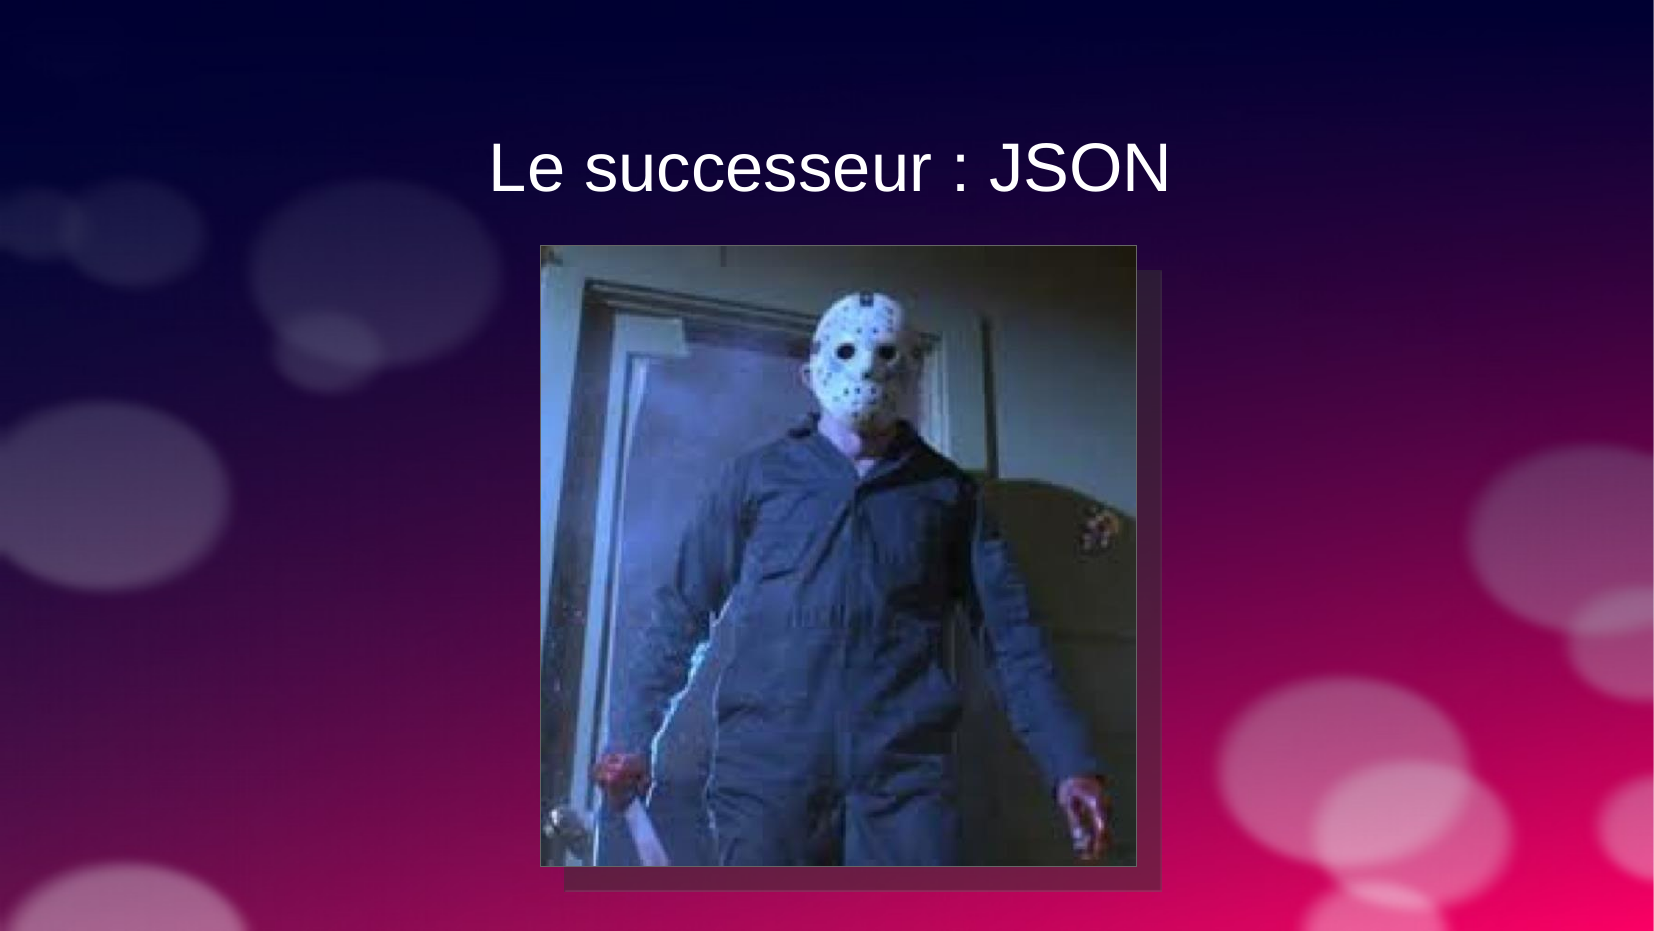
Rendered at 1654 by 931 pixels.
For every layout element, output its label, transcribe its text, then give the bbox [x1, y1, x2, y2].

picture [0, 0, 1654, 931]
title Le successeur : JSON [86, 90, 1576, 246]
